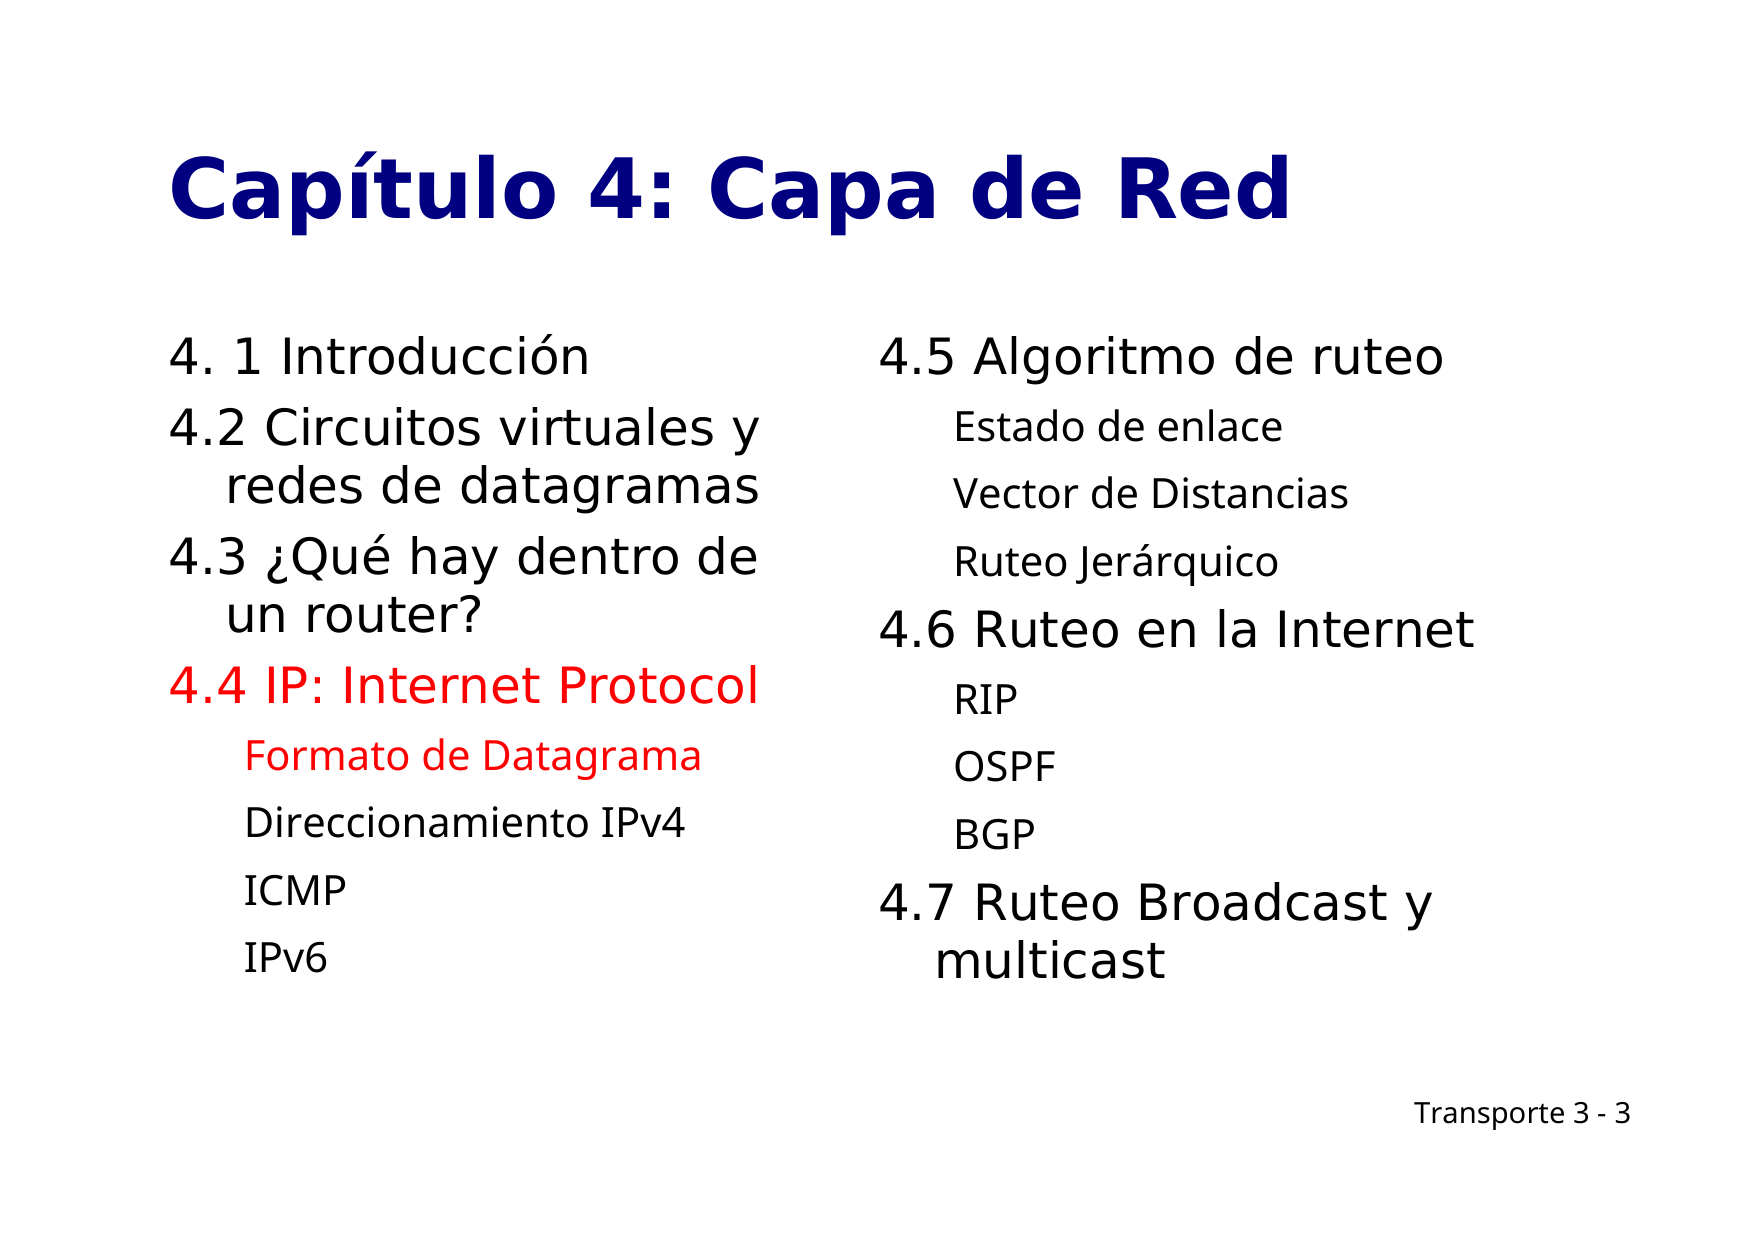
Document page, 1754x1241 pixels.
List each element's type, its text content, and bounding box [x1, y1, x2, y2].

title Capítulo 4: Capa de Red [154, 95, 1546, 284]
list 4. 1 Introducción 4.2 Circuitos virtuales y redes de datagramas 4.3 ¿Qué hay dentro de un router? 4.4 IP: Internet Protocol Formato de Datagrama Direccionamiento IPv4 ICMP IPv6 [153, 320, 836, 1144]
list 4.5 Algoritmo de ruteo Estado de enlace Vector de Distancias Ruteo Jerárquico 4.6 Ruteo en la Internet RIP OSPF BGP 4.7 Ruteo Broadcast y multicast [863, 320, 1546, 1155]
